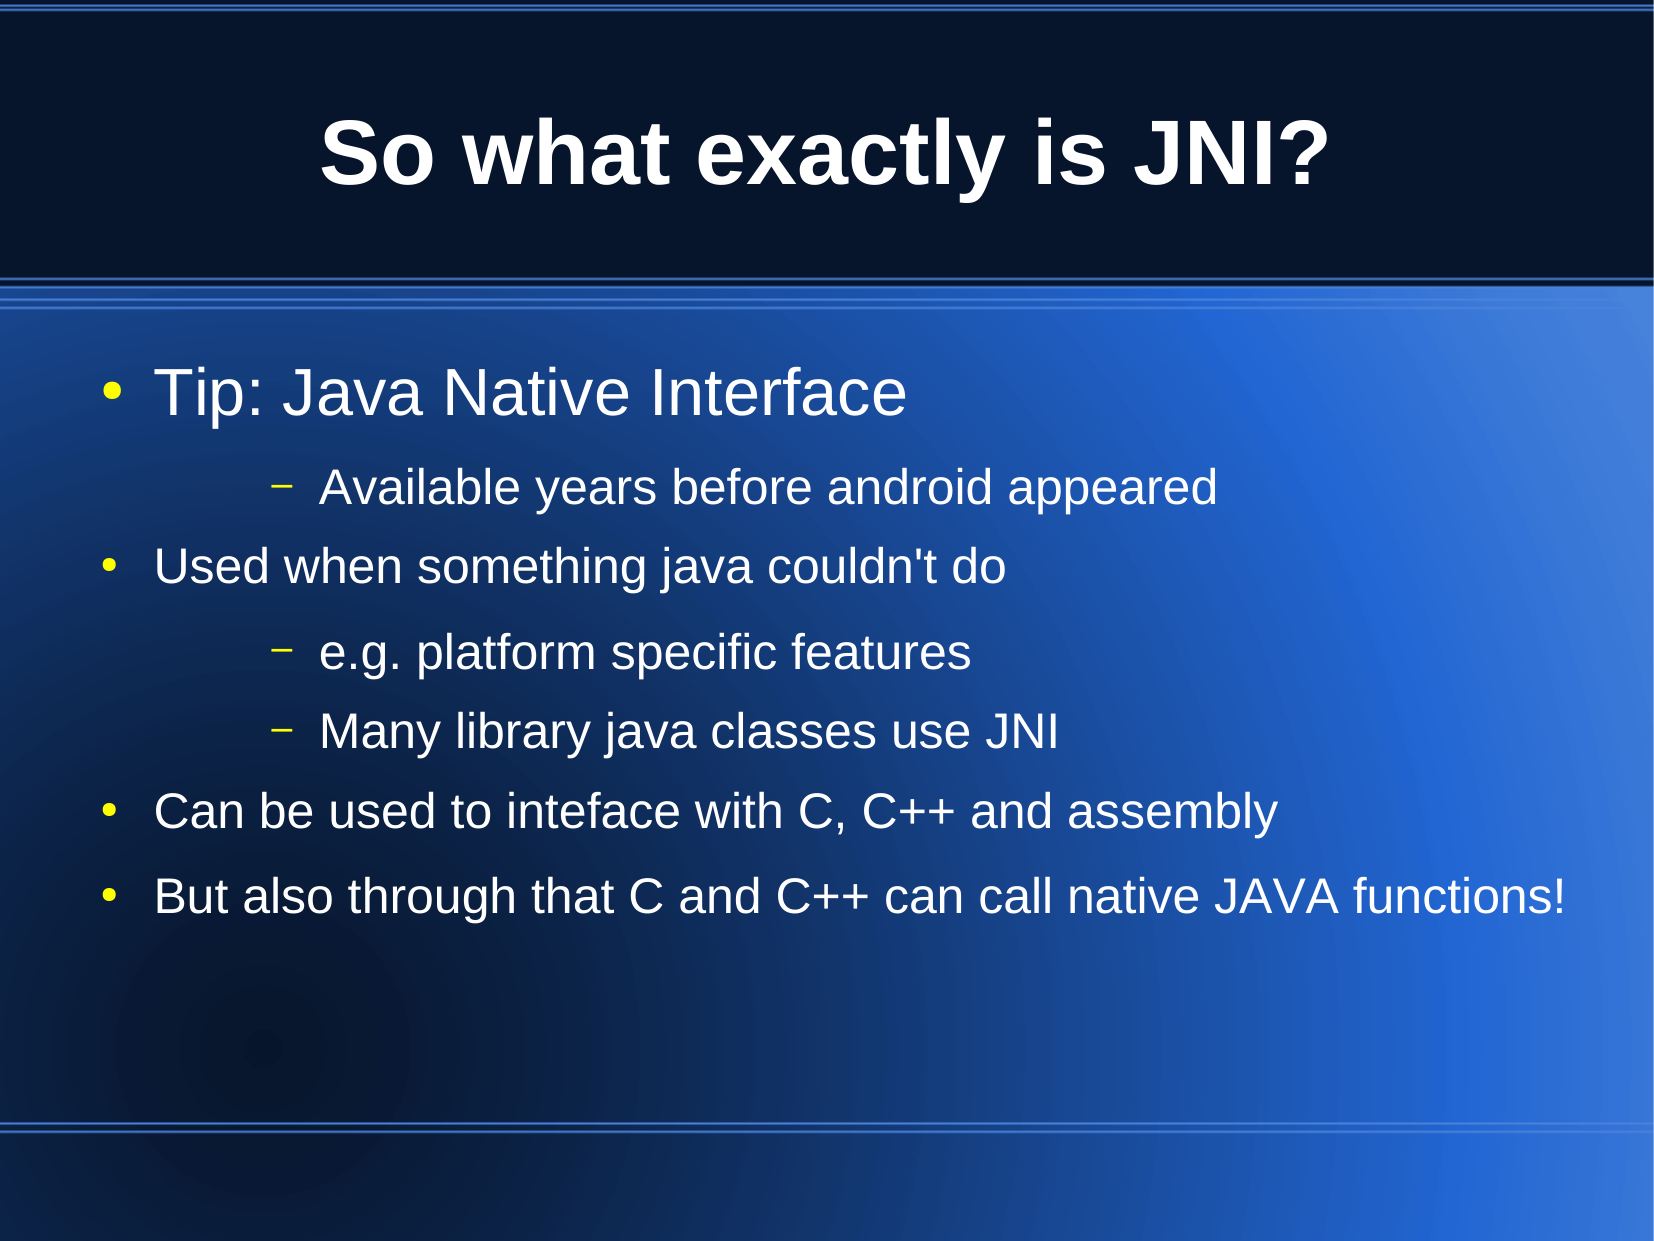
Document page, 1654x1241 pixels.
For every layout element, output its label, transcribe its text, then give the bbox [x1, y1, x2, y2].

title So what exactly is JNI? [82, 56, 1571, 250]
list Tip: Java Native Interface Available years before android appeared Used when something java couldn't do e.g. platform specific features Many library java classes use JNI Can be used to inteface with C, C++ and assembly But also through that C and C++ can call native JAVA functions! [82, 355, 1571, 1159]
picture [0, 0, 1654, 1241]
